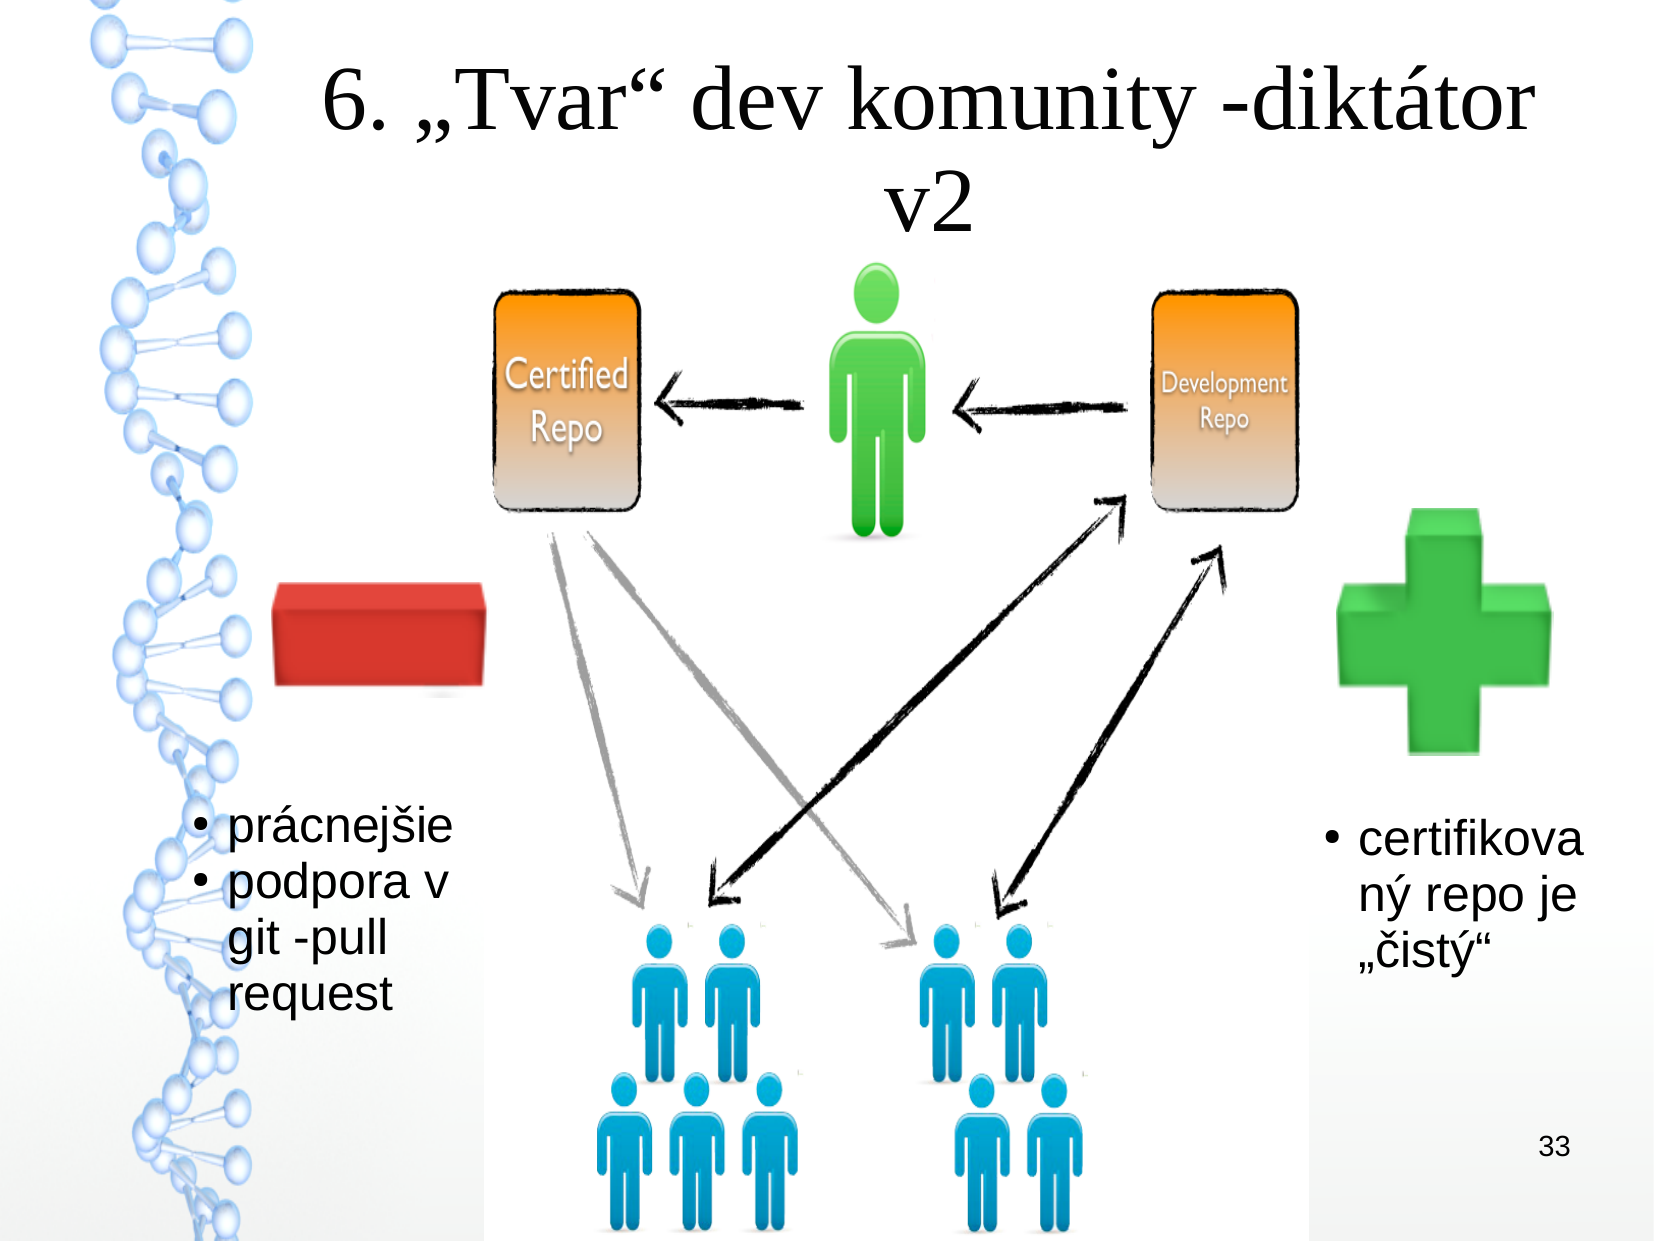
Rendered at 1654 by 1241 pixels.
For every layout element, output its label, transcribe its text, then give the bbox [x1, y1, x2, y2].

title 6. „Tvar“ dev komunity -diktátor v2 [265, 47, 1595, 252]
text_box prácnejšie podpora v git -pull request [177, 790, 508, 1035]
picture [0, 0, 1654, 1241]
text_box certifikovaný repo je „čistý“ [1308, 803, 1619, 989]
